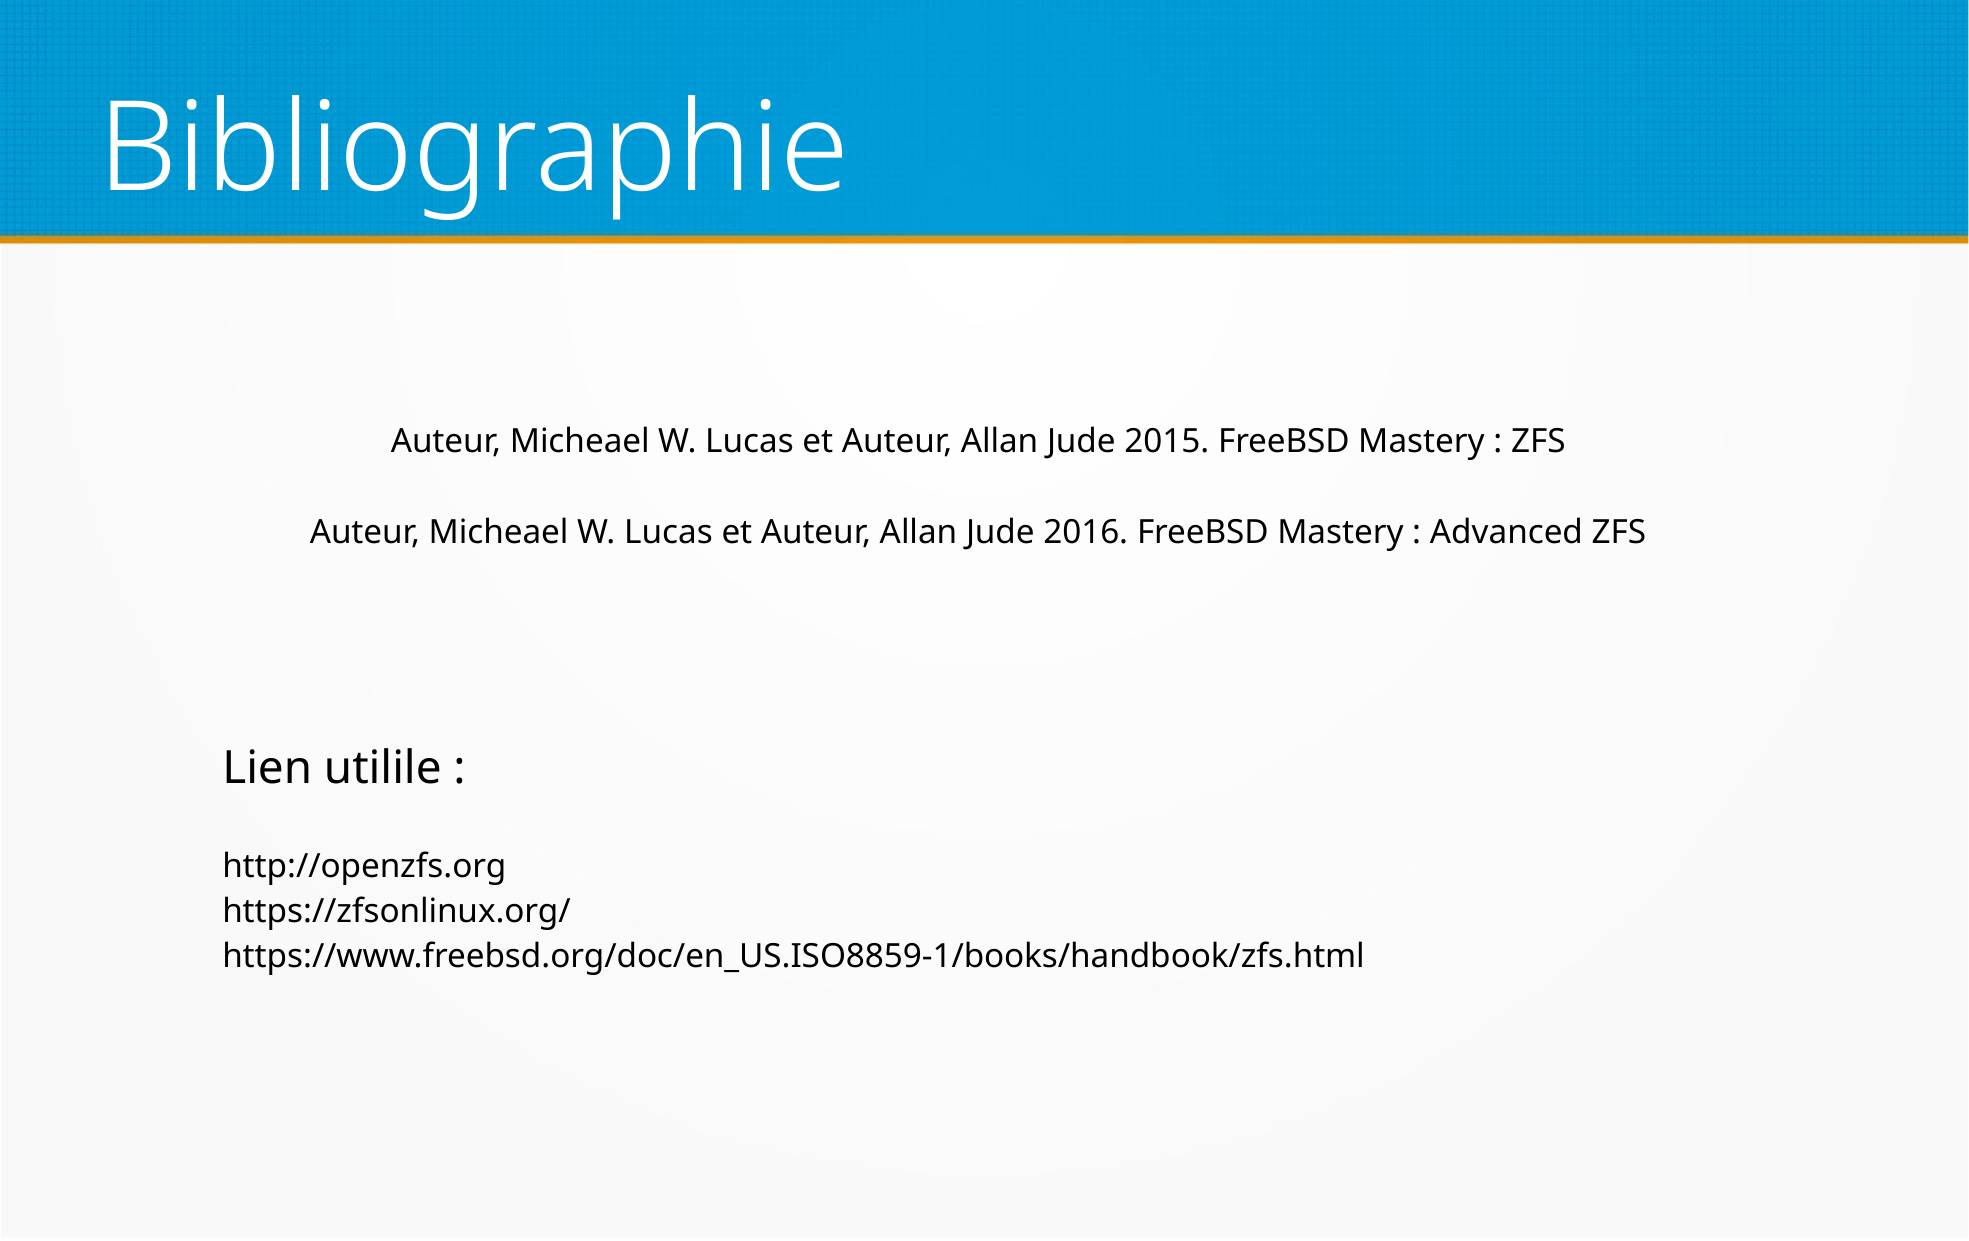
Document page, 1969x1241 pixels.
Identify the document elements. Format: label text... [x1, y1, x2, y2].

subtitle Auteur, Micheael W. Lucas et Auteur, Allan Jude 2015. FreeBSD Mastery : ZFS Auteur, Micheael W. Lucas et Auteur, Allan Jude 2016. FreeBSD Mastery : Advanced ZFS Lien utilile : http://openzfs.org https://zfsonlinux.org/ https://www.freebsd.org/doc/en_US.ISO8859-1/books/handbook/zfs.html [98, 315, 1861, 1081]
title Bibliographie [98, 19, 1870, 227]
picture [0, 233, 1969, 1241]
